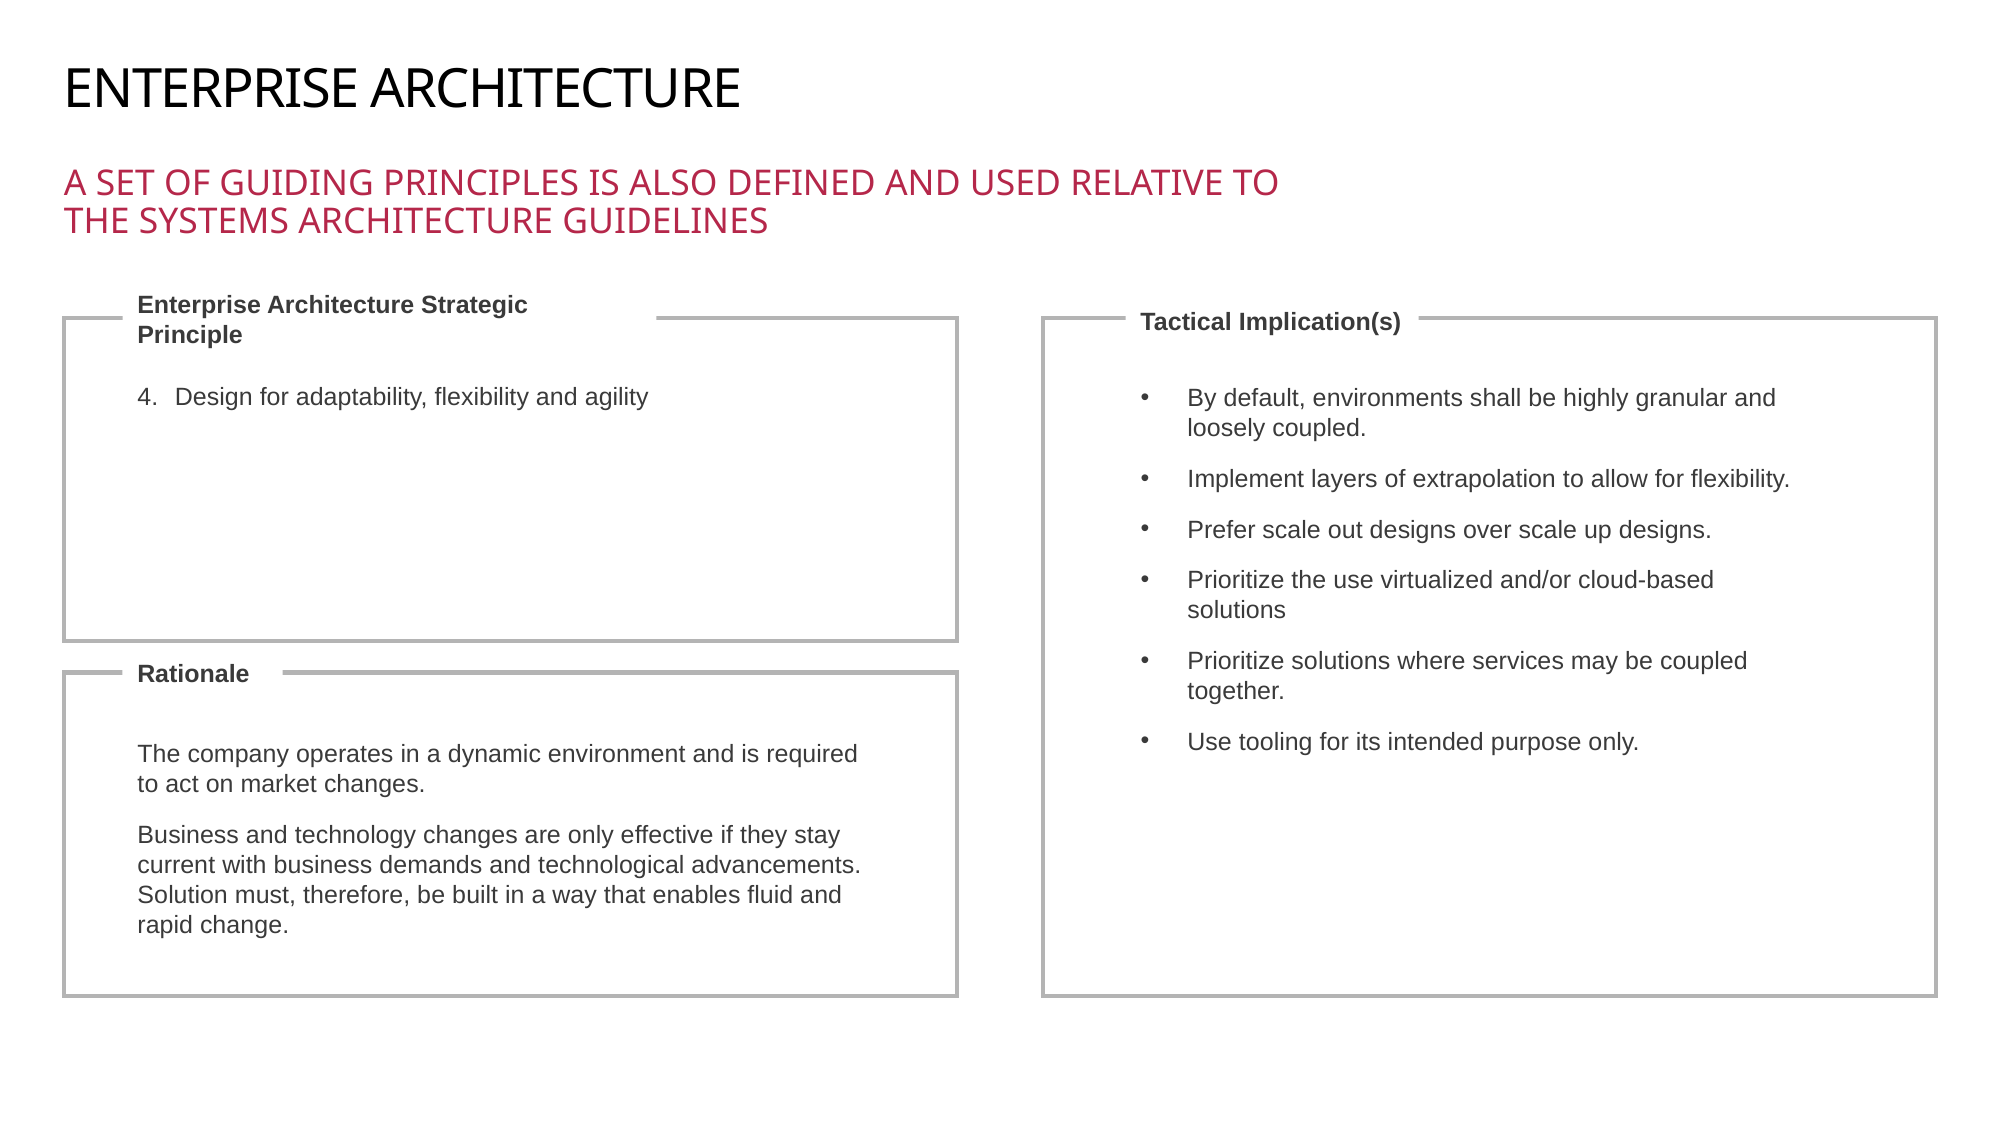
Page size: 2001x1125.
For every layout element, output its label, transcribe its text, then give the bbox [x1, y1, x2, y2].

text_box Enterprise Architecture [64, 60, 1303, 164]
text_box A set of guiding principles is also defined and used relative to the systems architecture guidelines [64, 164, 1303, 200]
text_box Rationale [122, 645, 283, 700]
text_box Tactical Implication(s) [1125, 293, 1419, 348]
text_box By default, environments shall be highly granular and loosely coupled. Implement layers of extrapolation to allow for flexibility. Prefer scale out designs over scale up designs. Prioritize the use virtualized and/or cloud-based solutions Prioritize solutions where services may be coupled together. Use tooling for its intended purpose only. [1125, 374, 1823, 763]
text_box Design for adaptability, flexibility and agility [122, 373, 820, 419]
text_box The company operates in a dynamic environment and is required to act on market changes. Business and technology changes are only effective if they stay current with business demands and technological advancements. Solution must, therefore, be built in a way that enables fluid and rapid change. [122, 730, 897, 946]
text_box Enterprise Architecture Strategic Principle [122, 291, 657, 345]
